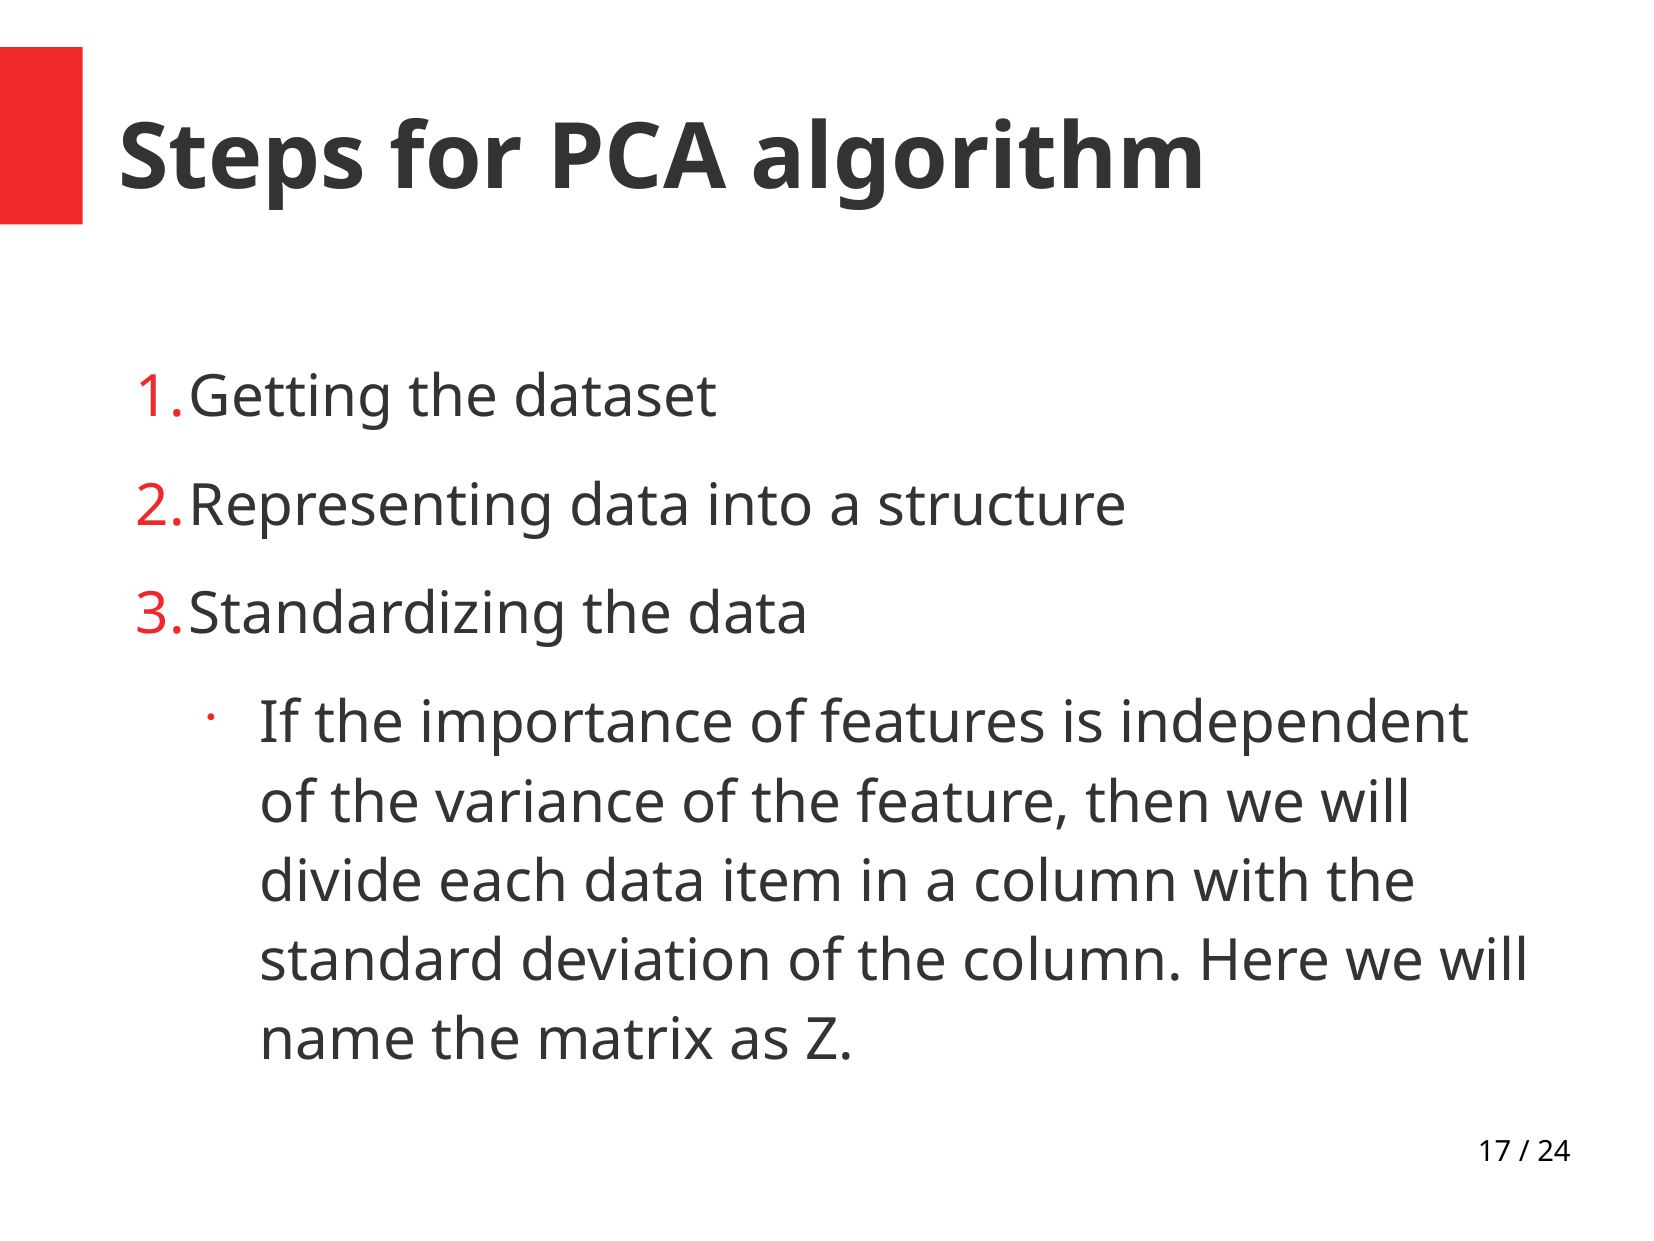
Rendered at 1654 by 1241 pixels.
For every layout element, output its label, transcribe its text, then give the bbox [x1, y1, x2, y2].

title Steps for PCA algorithm [118, 49, 1571, 257]
list Getting the dataset Representing data into a structure Standardizing the data If the importance of features is independent of the variance of the feature, then we will divide each data item in a column with the standard deviation of the column. Here we will name the matrix as Z. [118, 354, 1536, 1074]
